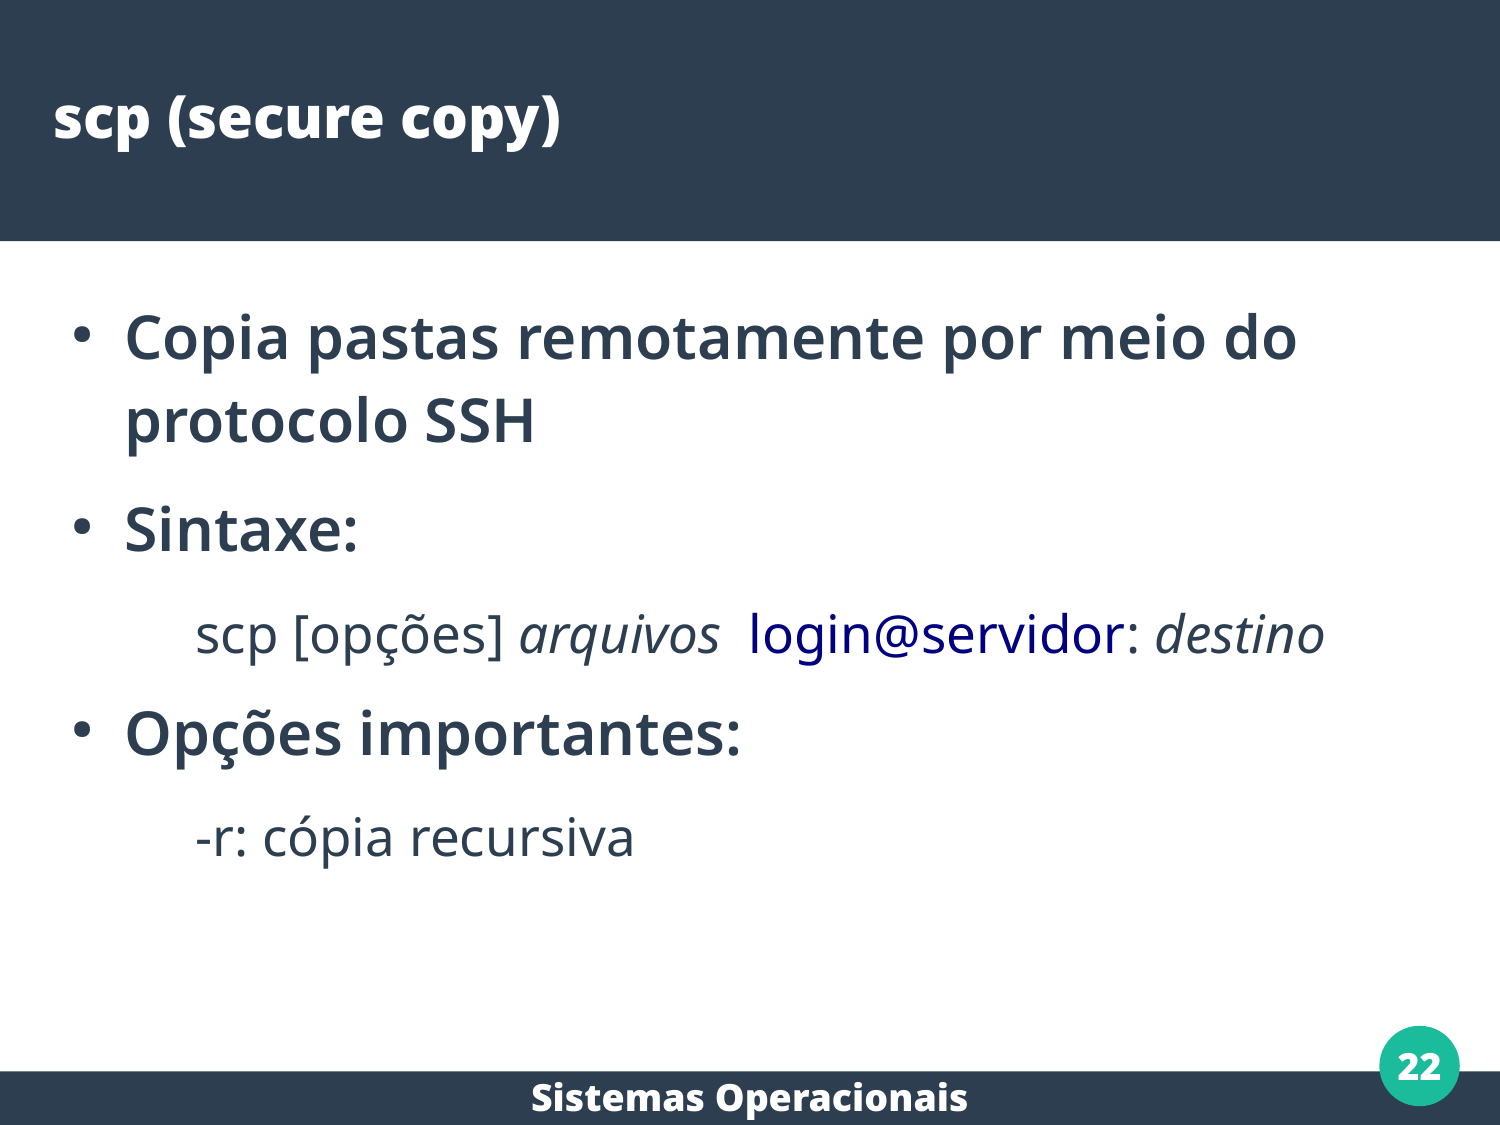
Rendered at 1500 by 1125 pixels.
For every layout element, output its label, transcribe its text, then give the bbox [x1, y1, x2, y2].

list Copia pastas remotamente por meio do protocolo SSH Sintaxe: scp [opções] arquivos login@servidor: destino Opções importantes: -r: cópia recursiva [53, 294, 1447, 1045]
title scp (secure copy) [53, 44, 1447, 188]
